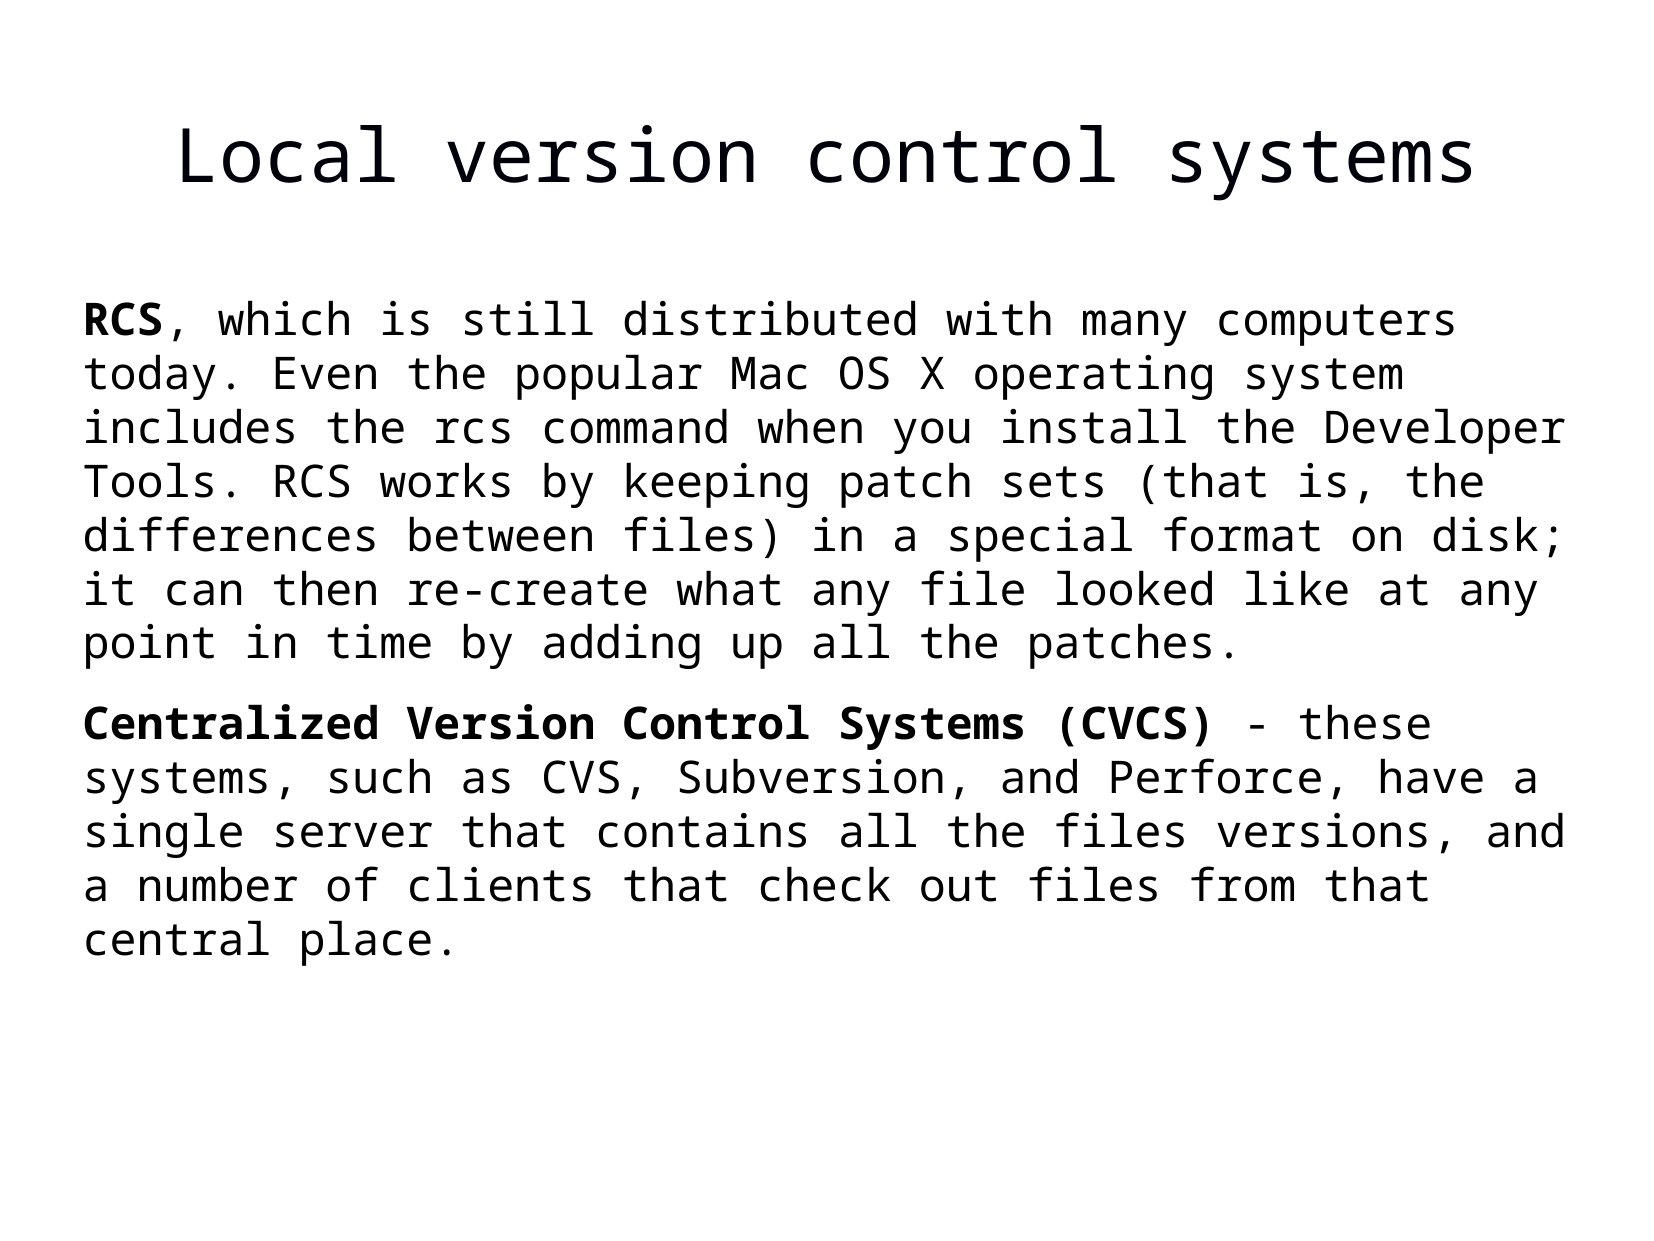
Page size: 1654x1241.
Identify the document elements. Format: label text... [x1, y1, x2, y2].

list RCS, which is still distributed with many computers today. Even the popular Mac OS X operating system includes the rcs command when you install the Developer Tools. RCS works by keeping patch sets (that is, the differences between files) in a special format on disk; it can then re-create what any file looked like at any point in time by adding up all the patches. Centralized Version Control Systems (CVCS) - these systems, such as CVS, Subversion, and Perforce, have a single server that contains all the files versions, and a number of clients that check out files from that central place. [82, 290, 1571, 1010]
title Local version control systems [82, 49, 1571, 257]
